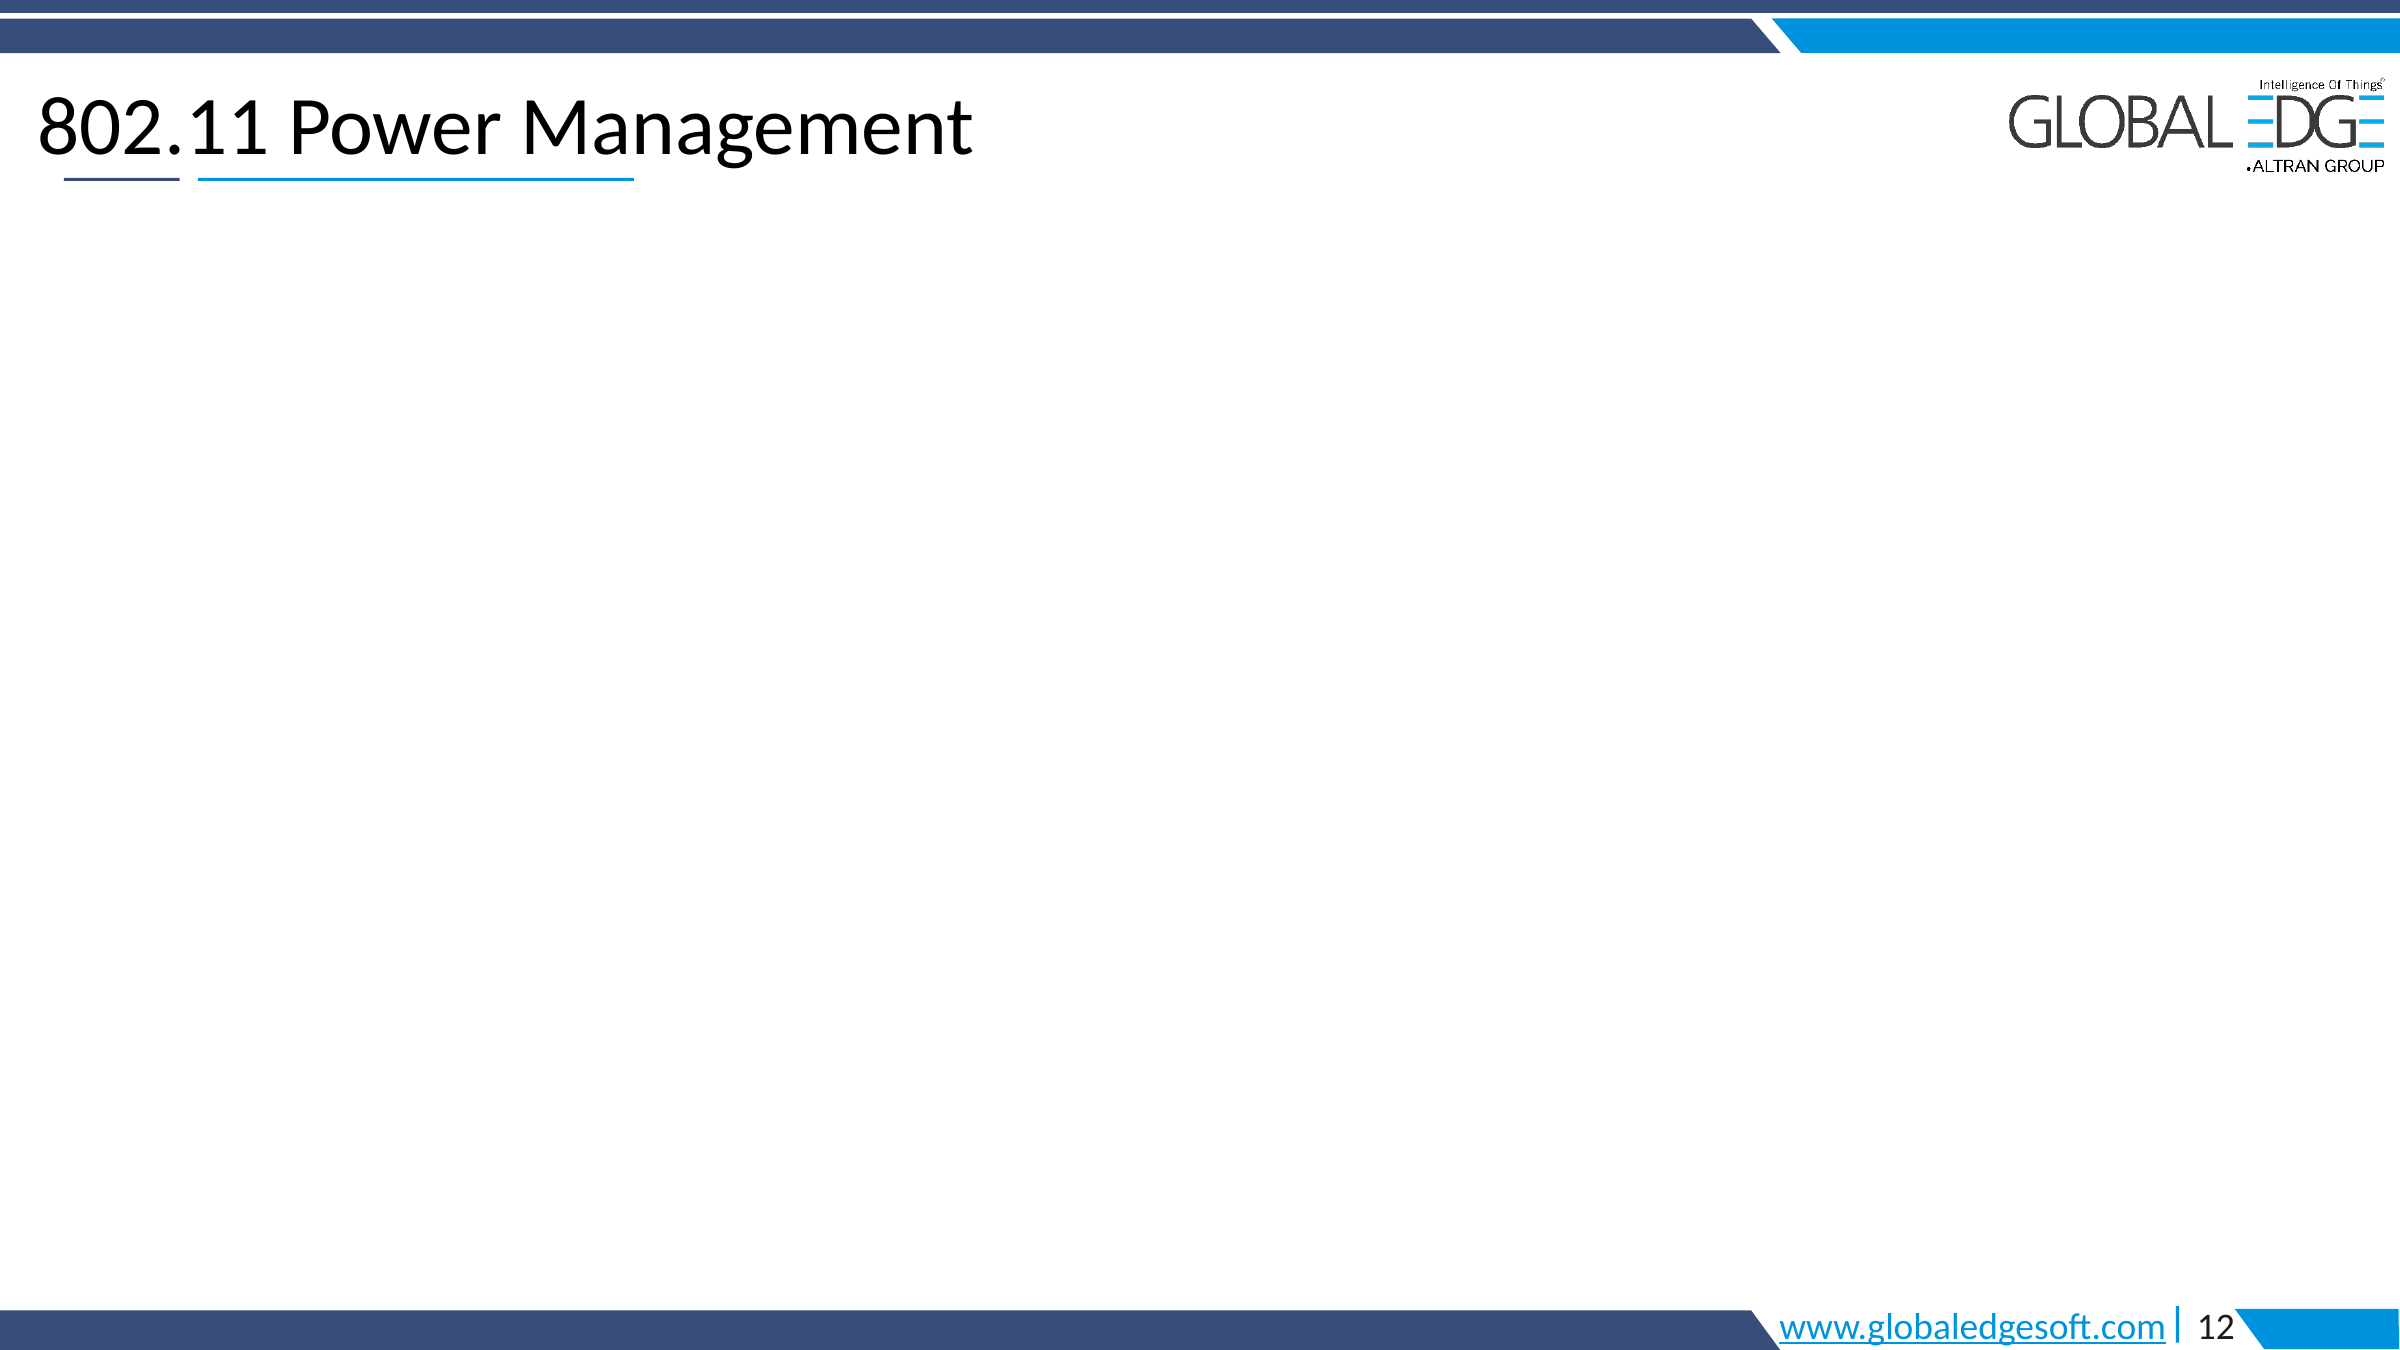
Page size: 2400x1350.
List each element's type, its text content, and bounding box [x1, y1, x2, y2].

picture [2001, 67, 2392, 182]
title 802.11 Power Management [26, 64, 1977, 178]
